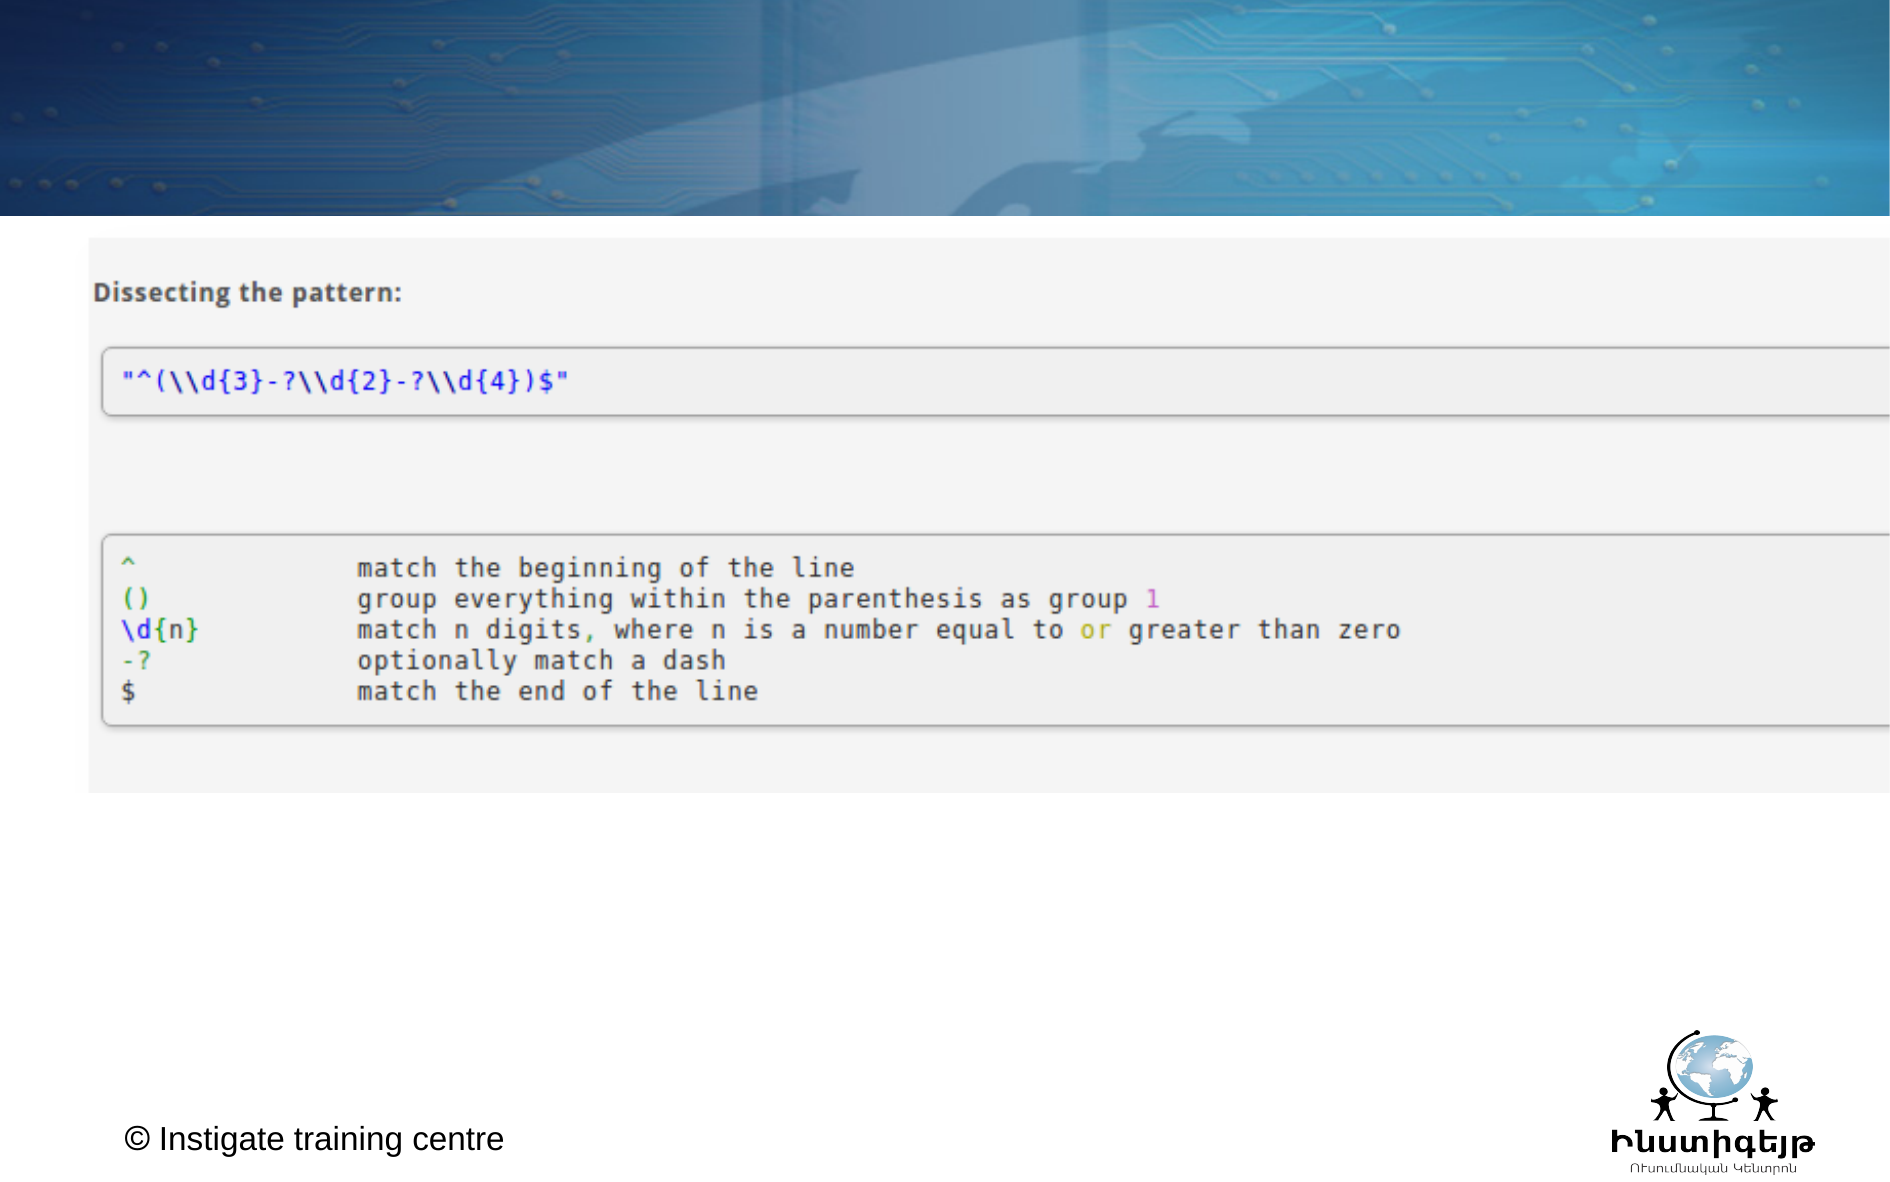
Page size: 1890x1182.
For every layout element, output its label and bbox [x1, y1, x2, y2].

picture [0, 0, 1890, 216]
picture [75, 224, 1890, 793]
picture [1612, 1030, 1815, 1175]
